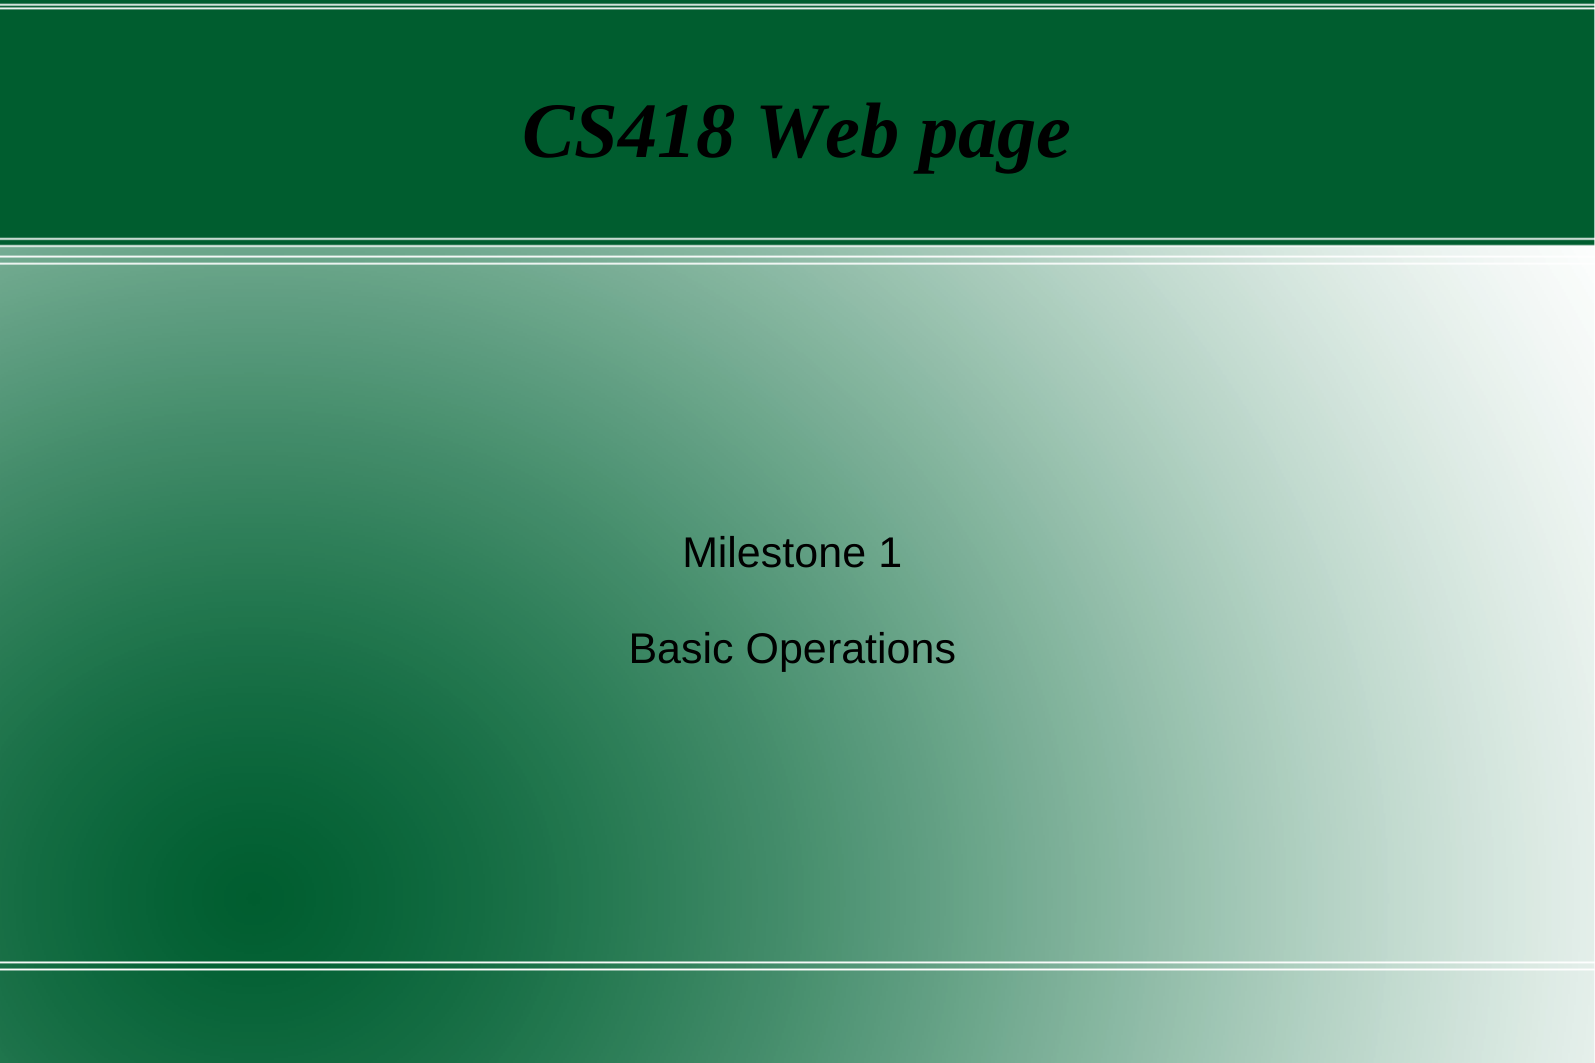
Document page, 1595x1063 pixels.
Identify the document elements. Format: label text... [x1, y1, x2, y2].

subtitle Milestone 1 Basic Operations [75, 318, 1510, 930]
picture [0, 0, 1595, 1063]
title CS418 Web page [79, 42, 1515, 220]
